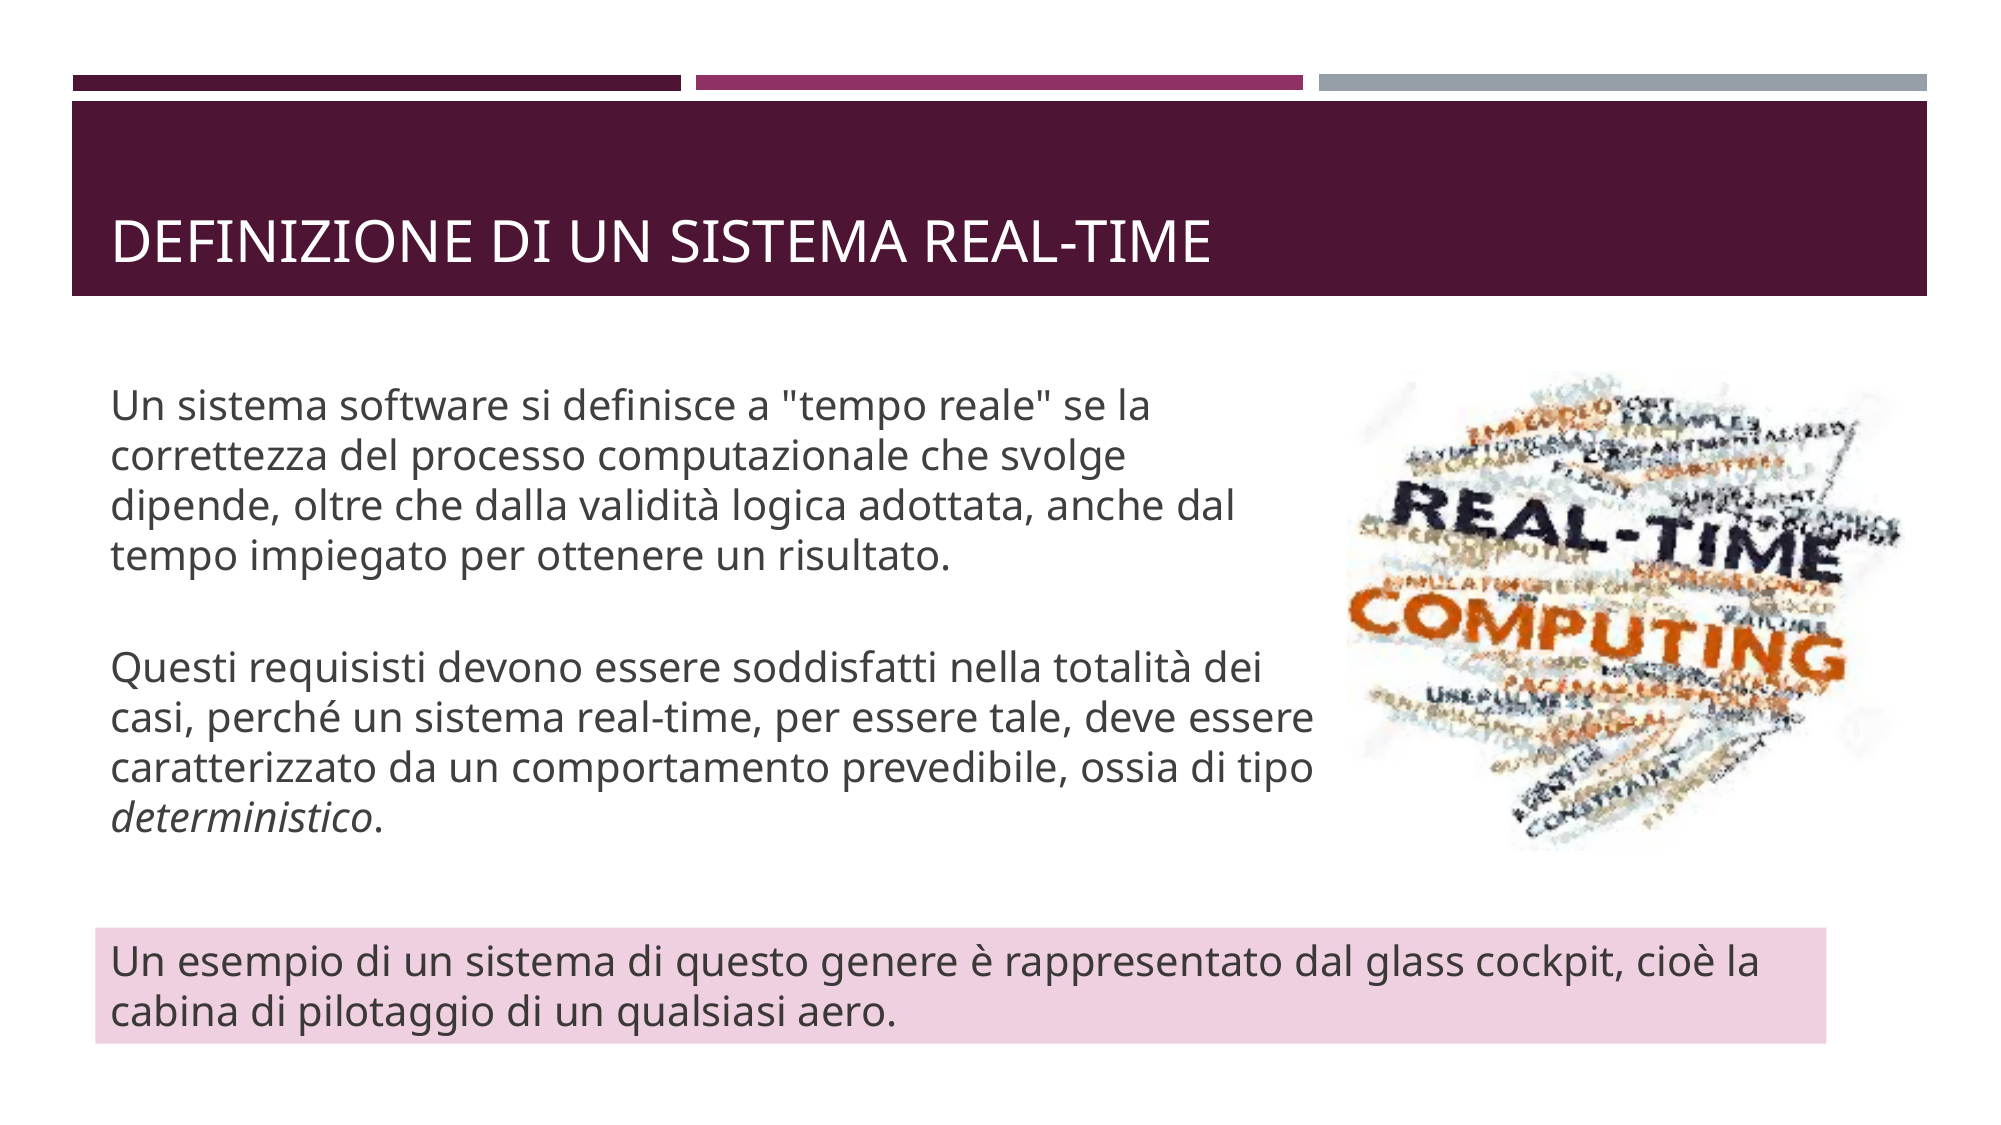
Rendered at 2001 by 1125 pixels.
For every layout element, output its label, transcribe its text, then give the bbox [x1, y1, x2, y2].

text_box Un sistema software si definisce a "tempo reale" se la correttezza del processo computazionale che svolge dipende, oltre che dalla validità logica adottata, anche dal tempo impiegato per ottenere un risultato. [95, 371, 1253, 589]
title Definizione di un sistema real-time [95, 115, 1905, 282]
text_box Questi requisisti devono essere soddisfatti nella totalità dei casi, perché un sistema real-time, per essere tale, deve essere caratterizzato da un comportamento prevedibile, ossia di tipo deterministico. [95, 633, 1348, 851]
picture [1347, 371, 1905, 851]
text_box Un esempio di un sistema di questo genere è rappresentato dal glass cockpit, cioè la cabina di pilotaggio di un qualsiasi aero. [95, 927, 1827, 1044]
